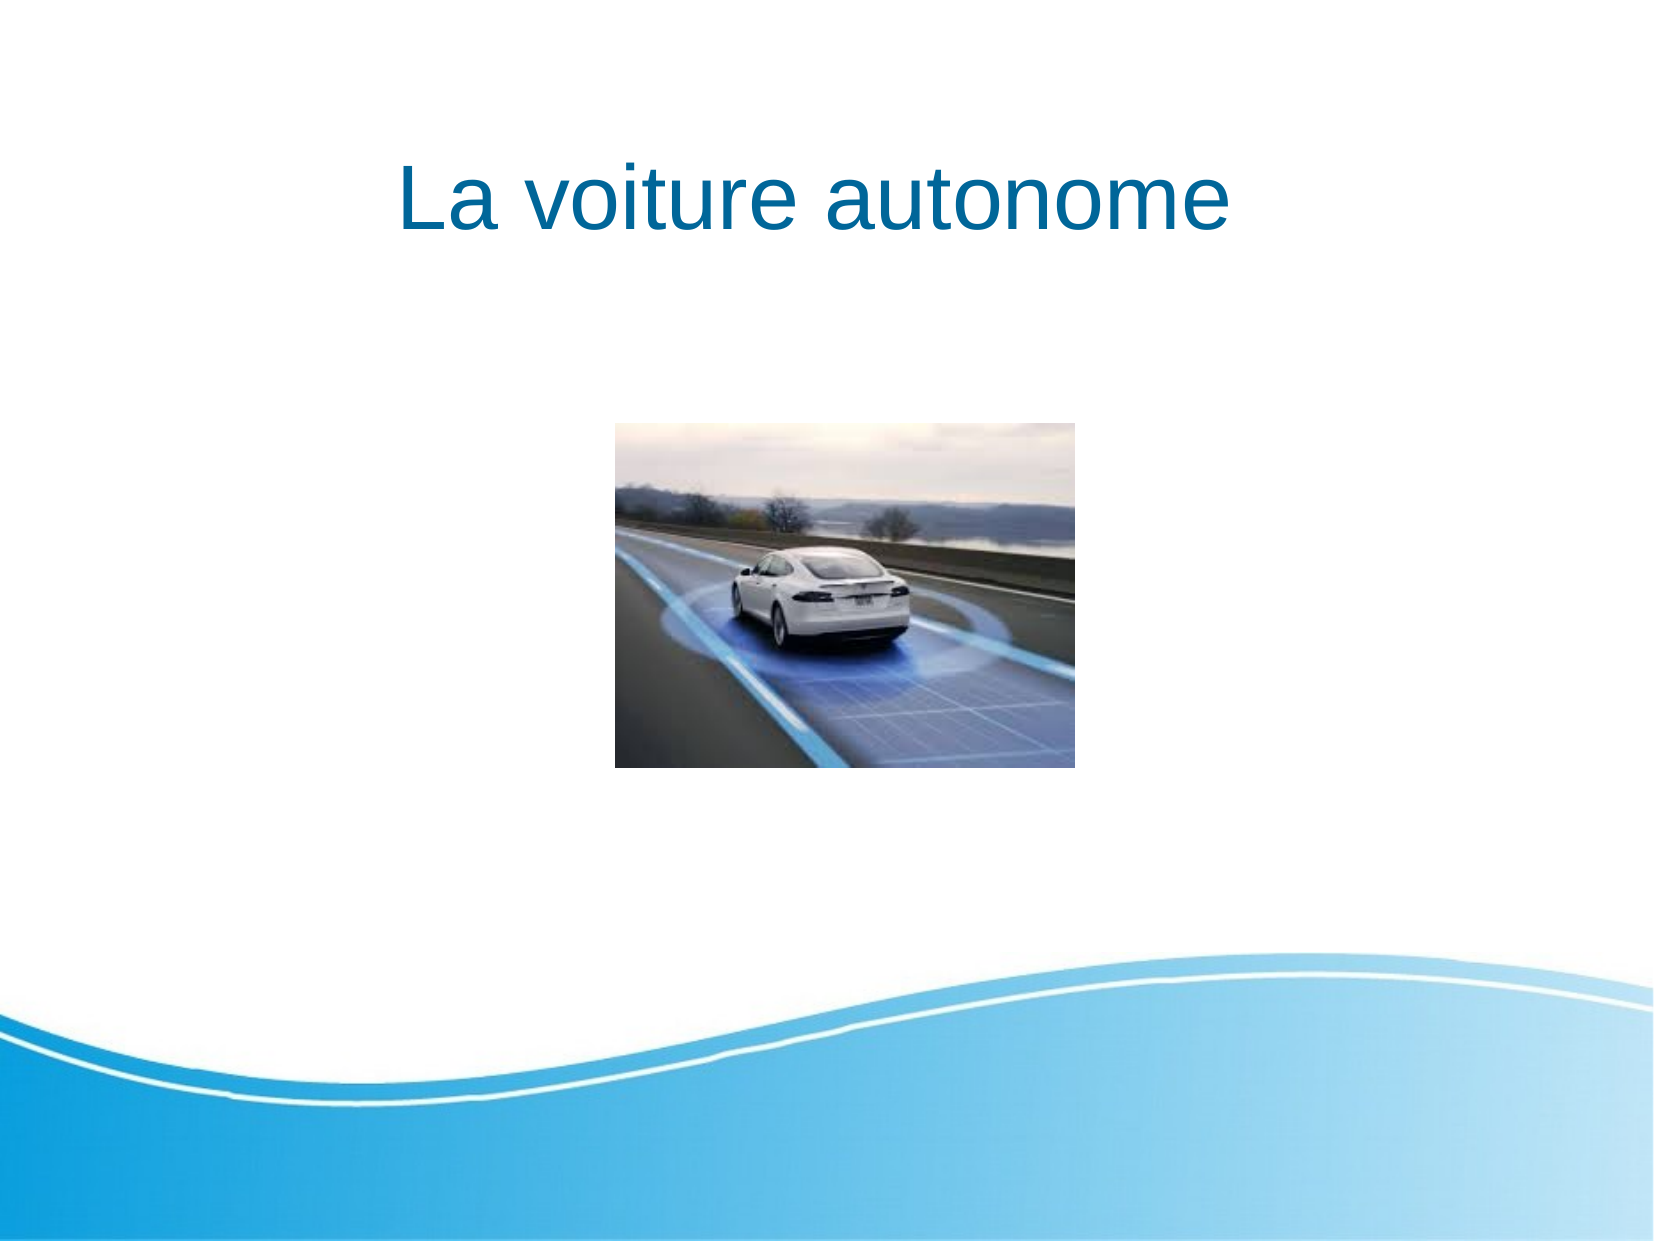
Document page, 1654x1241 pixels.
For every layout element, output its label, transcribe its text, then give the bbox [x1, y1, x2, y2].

picture [0, 952, 1654, 1241]
picture [615, 423, 1075, 768]
title La voiture autonome [70, 94, 1559, 302]
